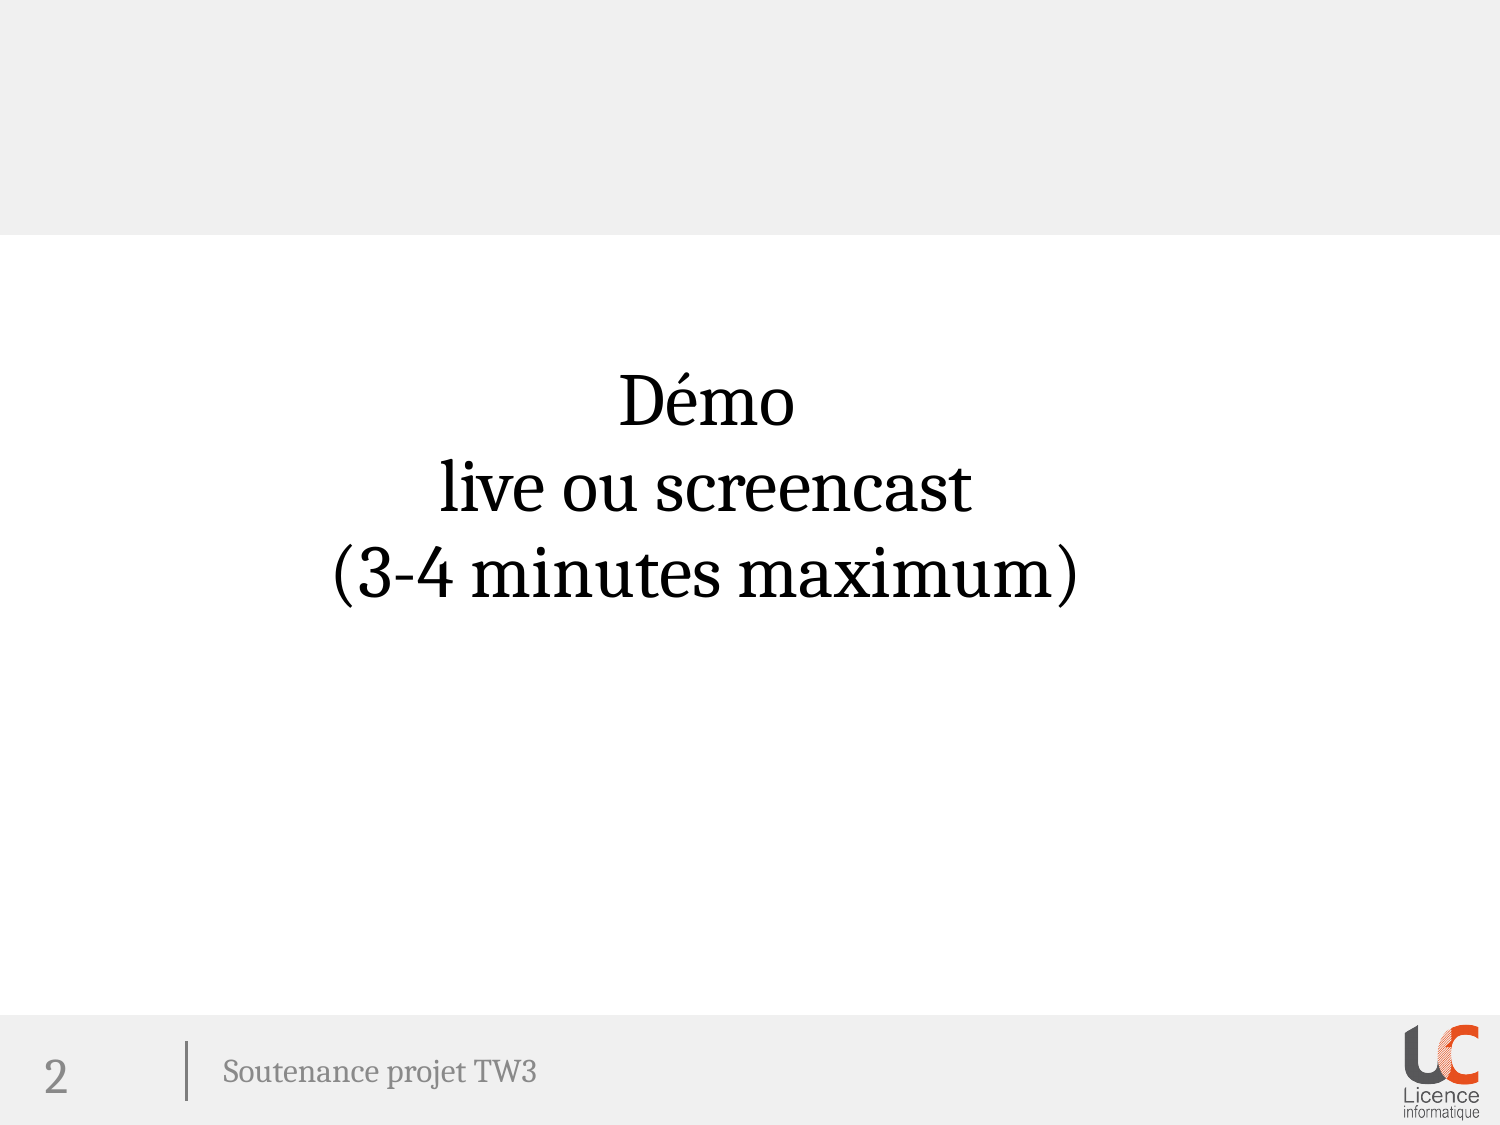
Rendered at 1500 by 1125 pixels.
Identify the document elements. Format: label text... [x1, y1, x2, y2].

text_box [29, 1041, 160, 1102]
text_box Démo live ou screencast (3-4 minutes maximum) [297, 349, 1116, 729]
text_box Soutenance projet TW3 [208, 1041, 1205, 1102]
